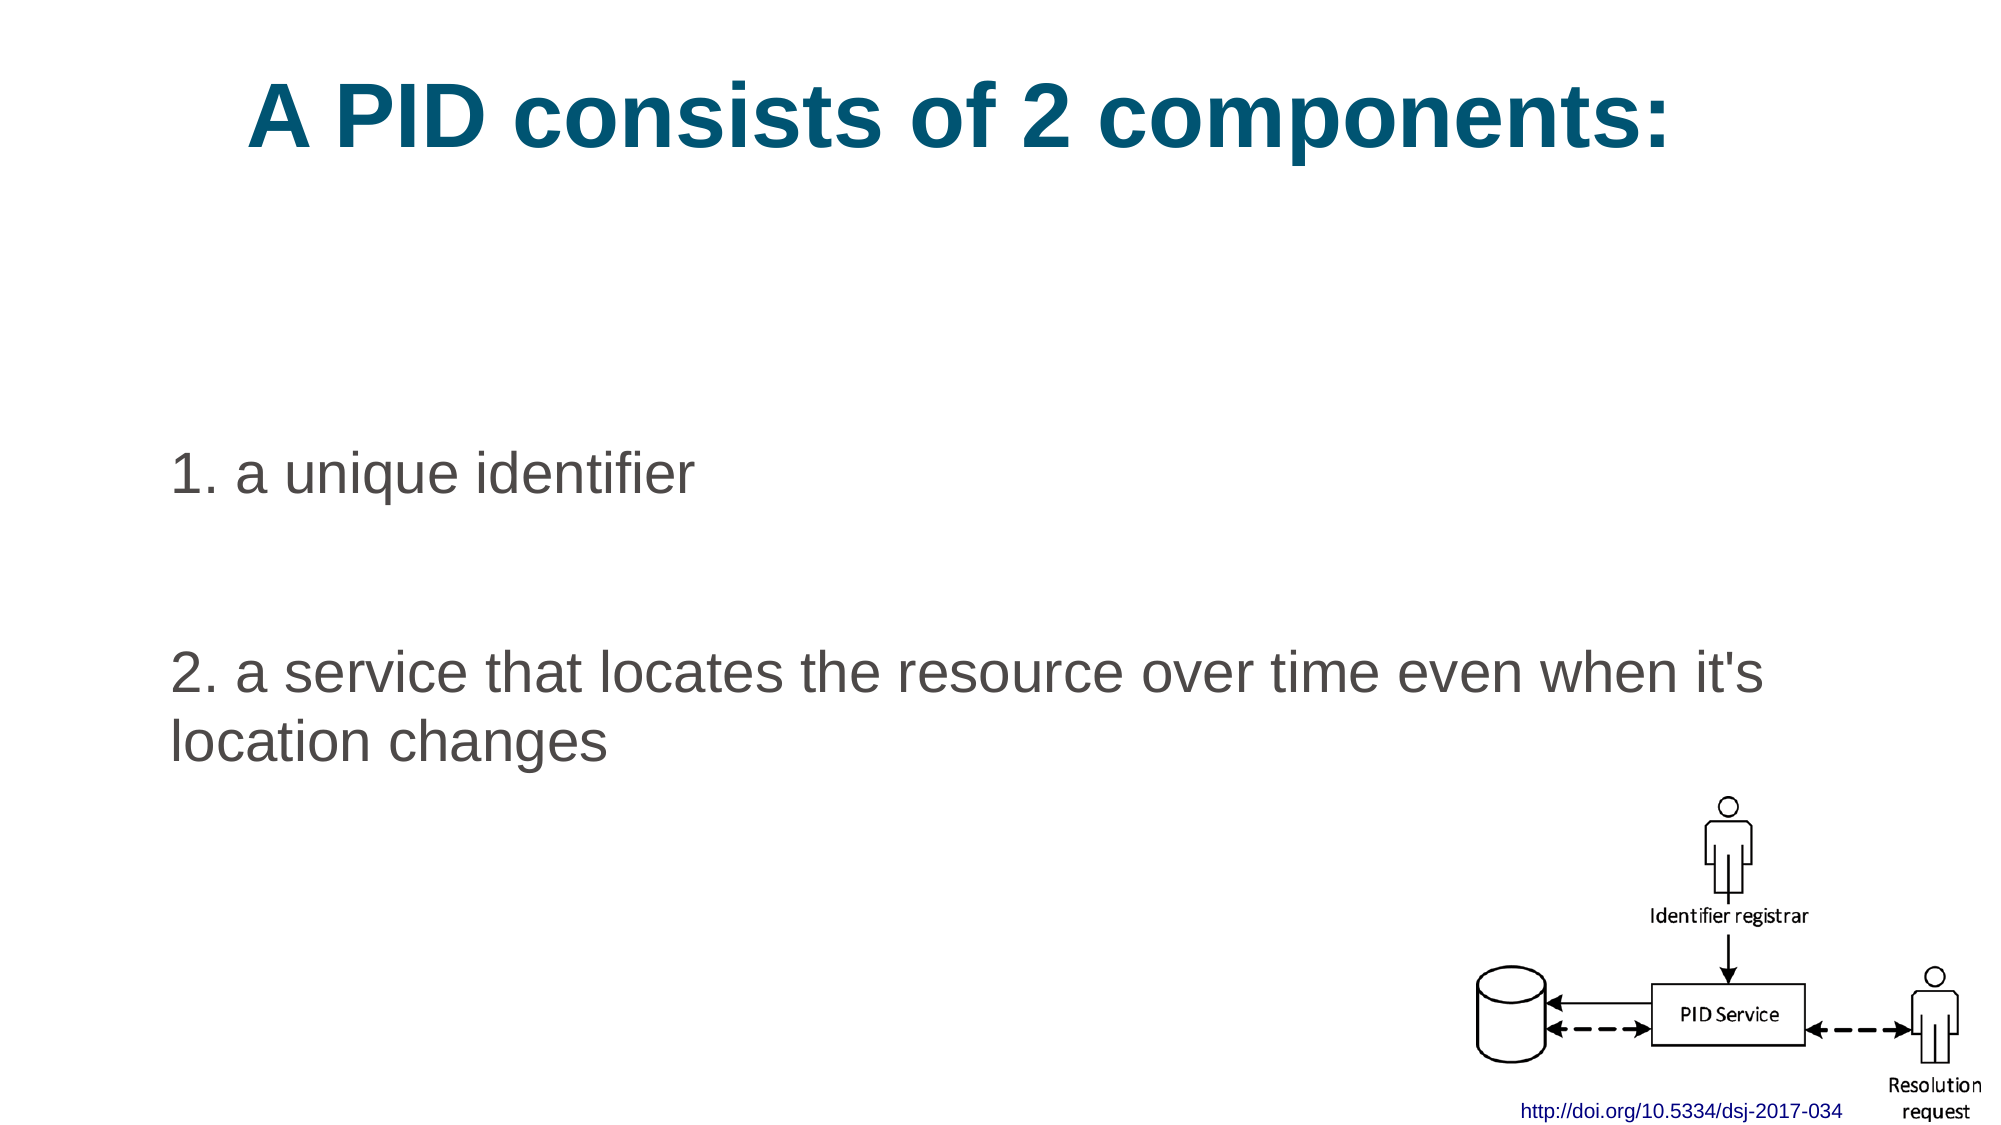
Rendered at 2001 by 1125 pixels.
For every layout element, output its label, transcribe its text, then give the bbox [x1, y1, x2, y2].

list 1. a unique identifier 2. a service that locates the resource over time even when it's location changes [99, 236, 1900, 1022]
text_box http://doi.org/10.5334/dsj-2017-034 [1505, 1092, 1858, 1125]
picture [1476, 796, 1981, 1123]
title A PID consists of 2 components: [150, 19, 1850, 201]
